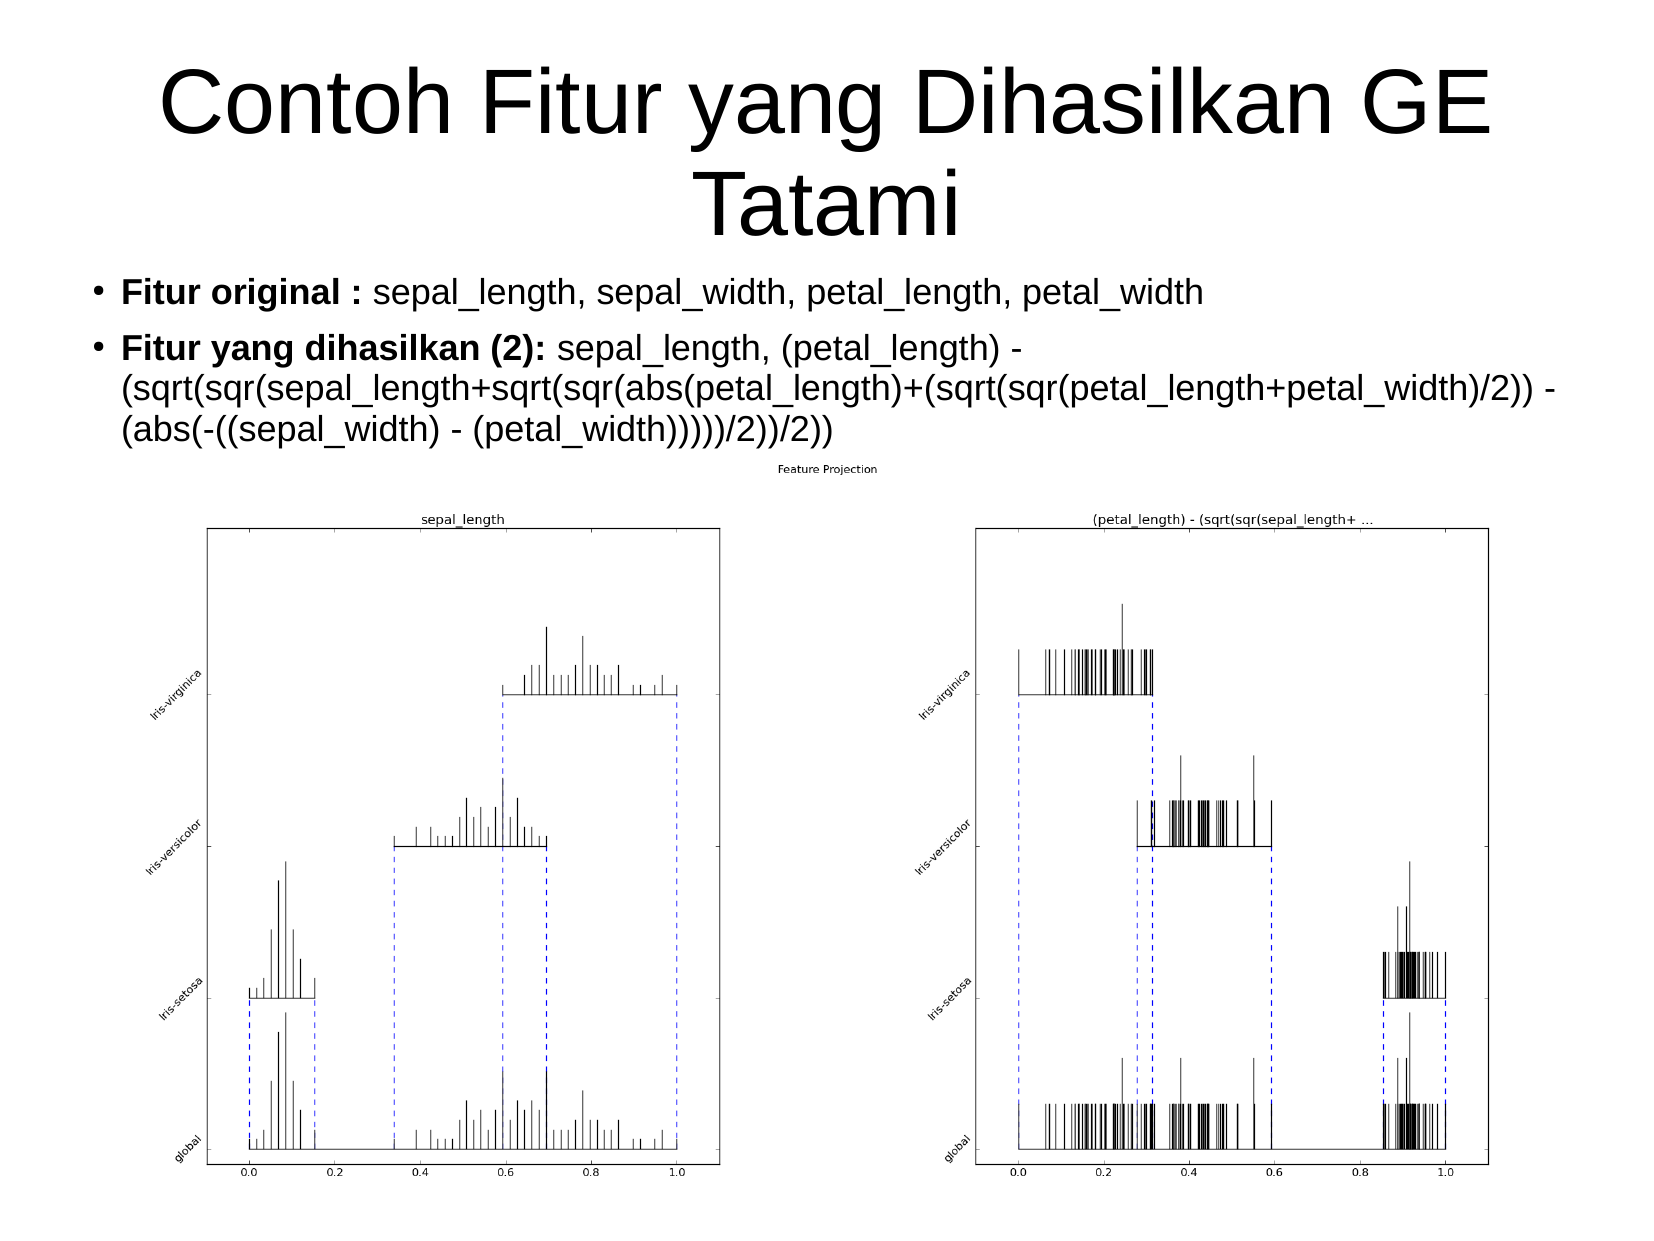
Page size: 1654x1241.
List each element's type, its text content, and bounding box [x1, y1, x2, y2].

title Contoh Fitur yang Dihasilkan GE Tatami [82, 49, 1571, 257]
picture [0, 449, 1654, 1241]
list Fitur original : sepal_length, sepal_width, petal_length, petal_width Fitur yang dihasilkan (2): sepal_length, (petal_length) - (sqrt(sqr(sepal_length+sqrt(sqr(abs(petal_length)+(sqrt(sqr(petal_length+petal_width)/2)) - (abs(-((sepal_width) - (petal_width)))))/2))/2)) [82, 271, 1571, 449]
